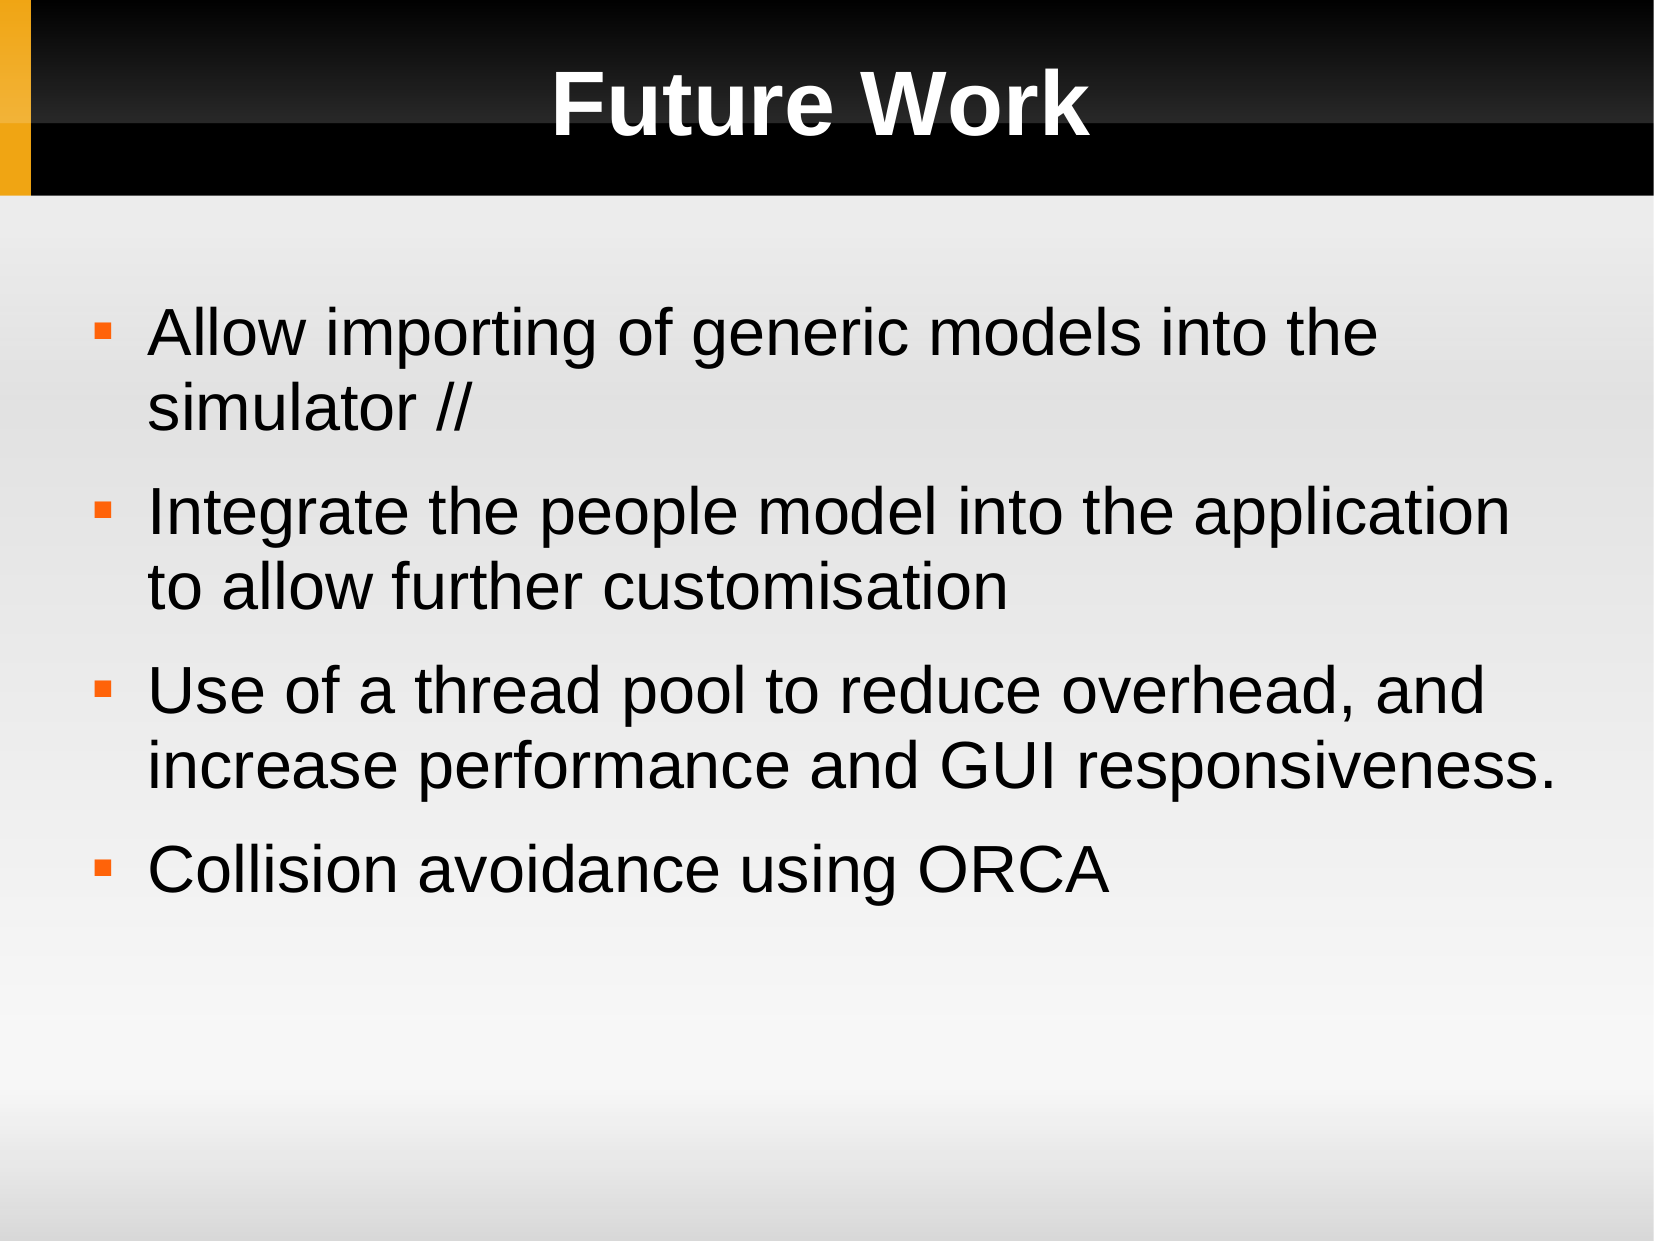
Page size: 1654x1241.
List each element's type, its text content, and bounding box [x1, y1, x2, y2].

title Future Work [76, 0, 1565, 208]
picture [0, 0, 1654, 1241]
list Allow importing of generic models into the simulator // Integrate the people model into the application to allow further customisation Use of a thread pool to reduce overhead, and increase performance and GUI responsiveness. Collision avoidance using ORCA [76, 295, 1565, 1114]
